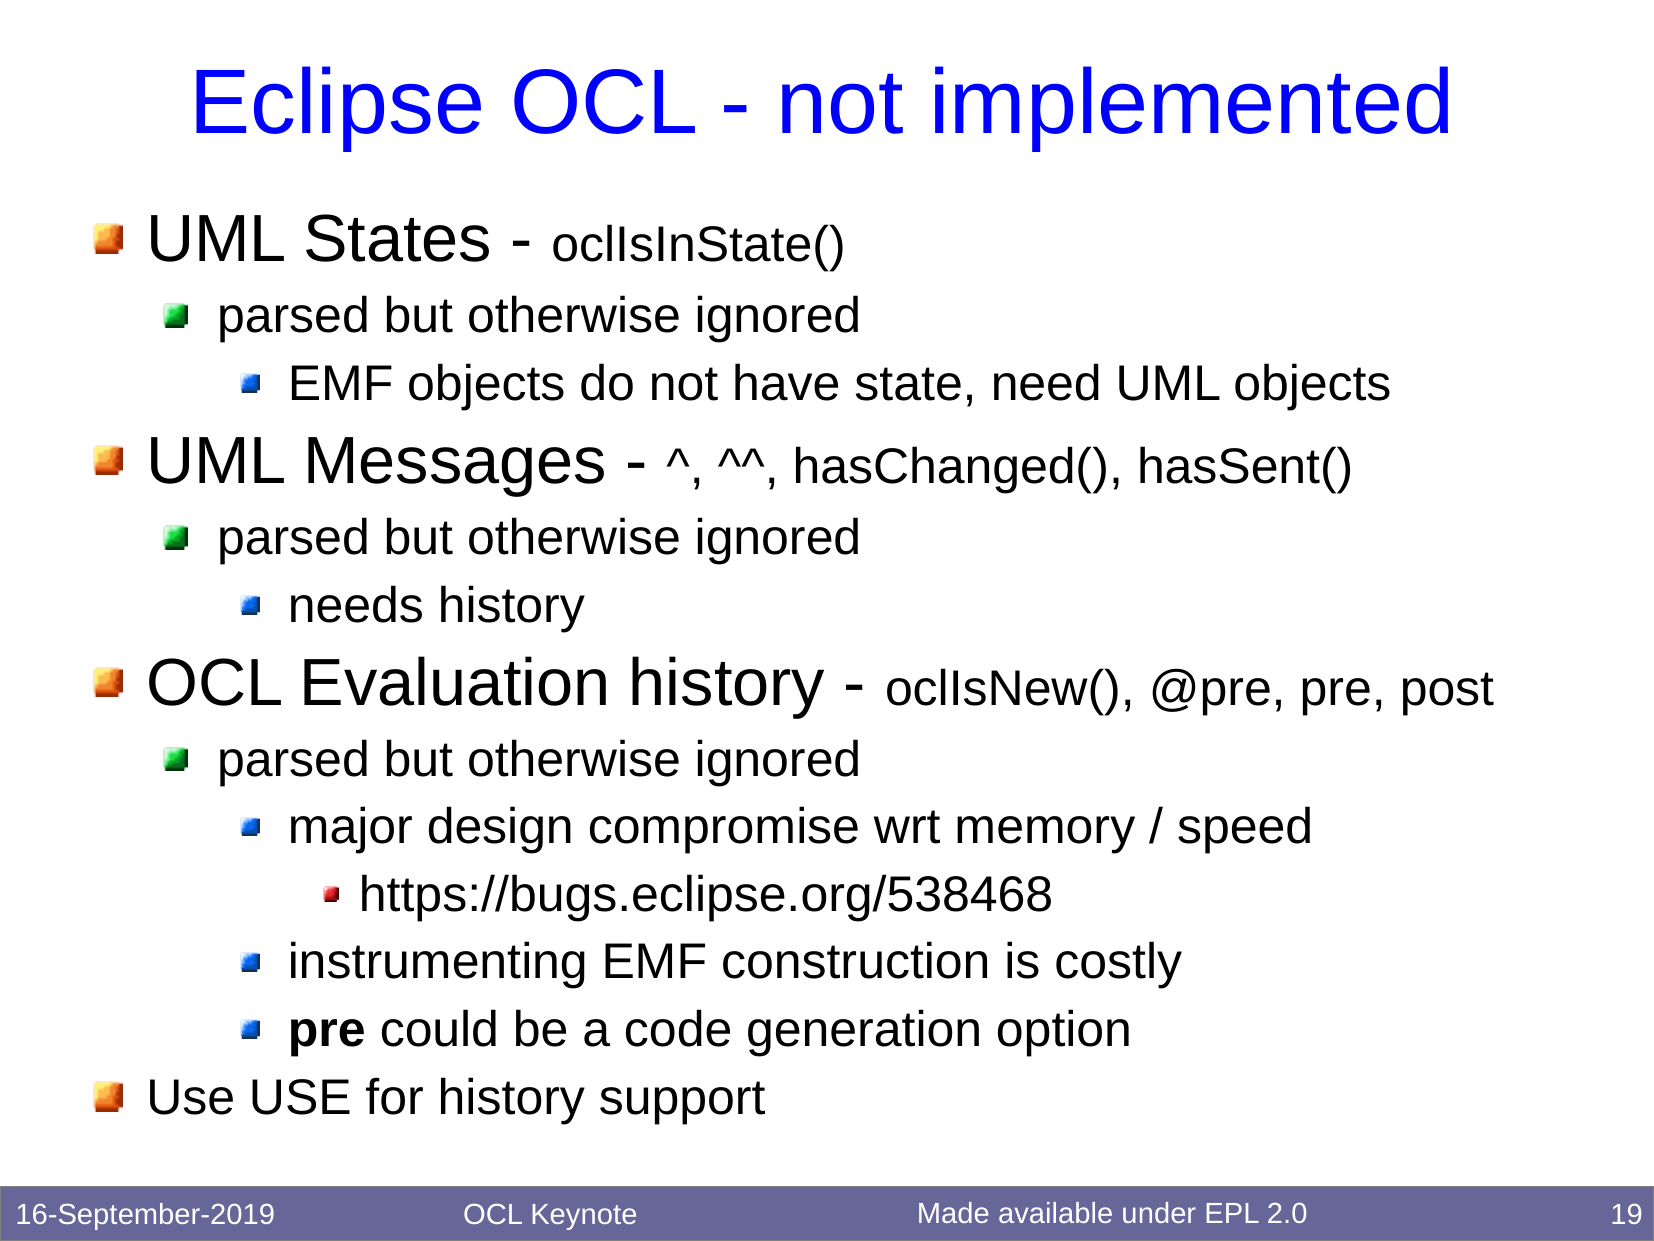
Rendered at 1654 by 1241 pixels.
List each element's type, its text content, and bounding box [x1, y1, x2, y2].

title Eclipse OCL - not implemented [78, 49, 1567, 156]
list UML States - oclIsInState() parsed but otherwise ignored EMF objects do not have state, need UML objects UML Messages - ^, ^^, hasChanged(), hasSent() parsed but otherwise ignored needs history OCL Evaluation history - oclIsNew(), @pre, pre, post parsed but otherwise ignored major design compromise wrt memory / speed https://bugs.eclipse.org/538468 instrumenting EMF construction is costly pre could be a code generation option Use USE for history support [75, 201, 1647, 1125]
